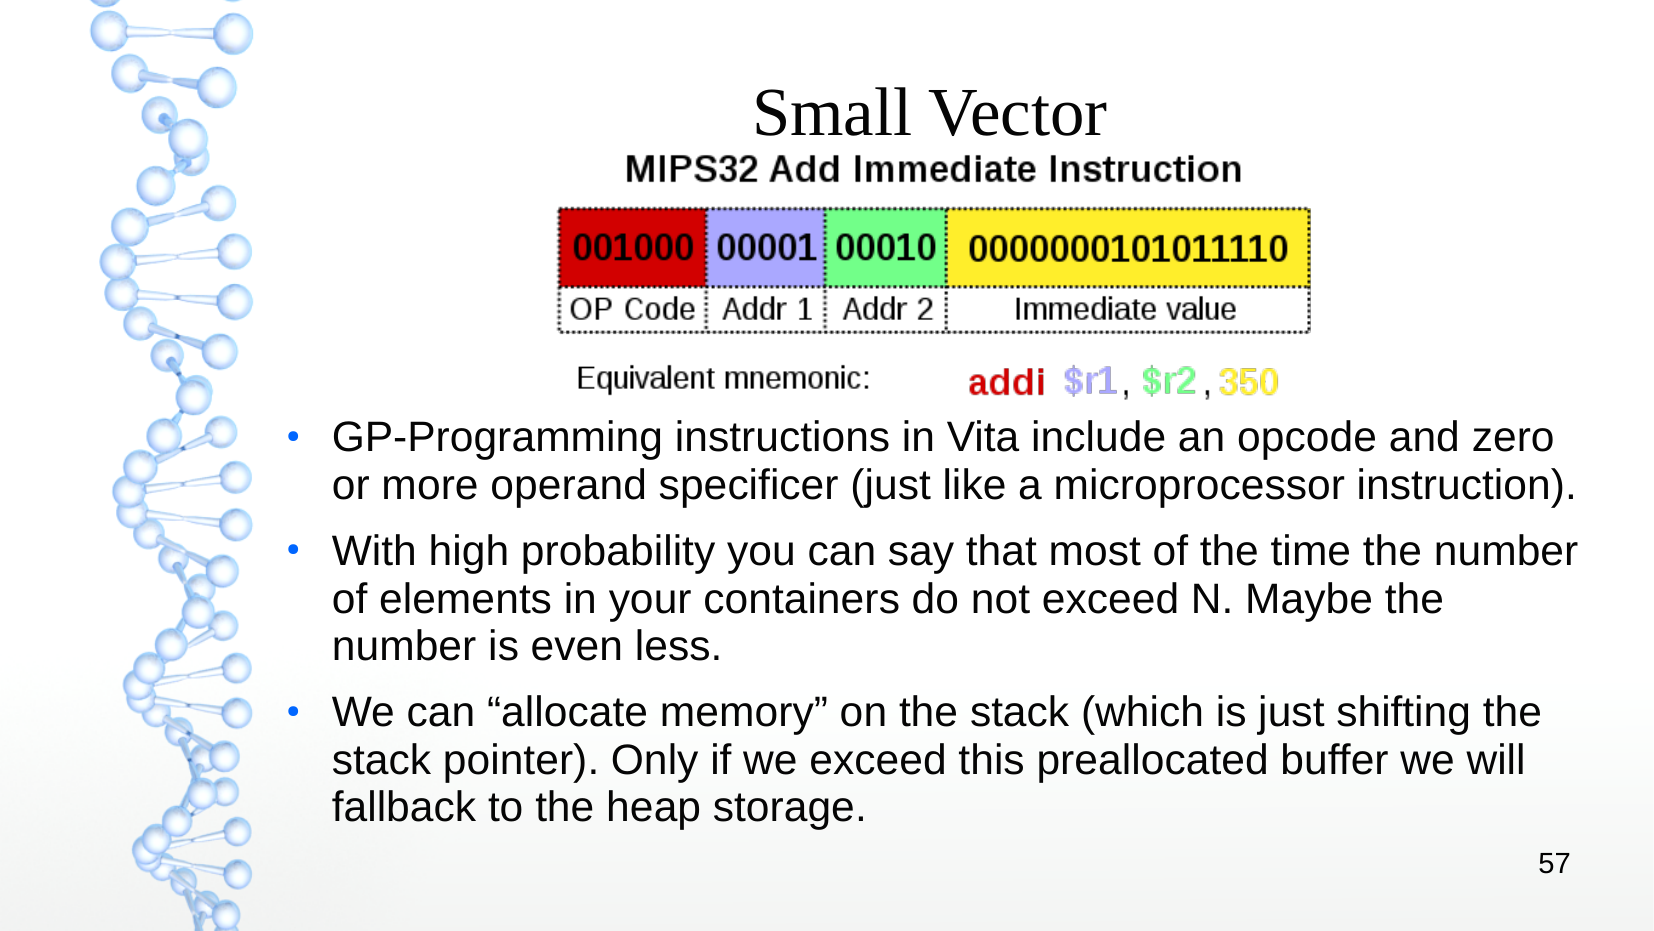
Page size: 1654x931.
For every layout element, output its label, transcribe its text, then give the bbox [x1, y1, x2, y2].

title Small Vector [265, 35, 1595, 189]
list GP-Programming instructions in Vita include an opcode and zero or more operand specificer (just like a microprocessor instruction). With high probability you can say that most of the time the number of elements in your containers do not exceed N. Maybe the number is even less. We can “allocate memory” on the stack (which is just shifting the stack pointer). Only if we exceed this preallocated buffer we will fallback to the heap storage. [271, 413, 1601, 839]
picture [0, 0, 1654, 931]
